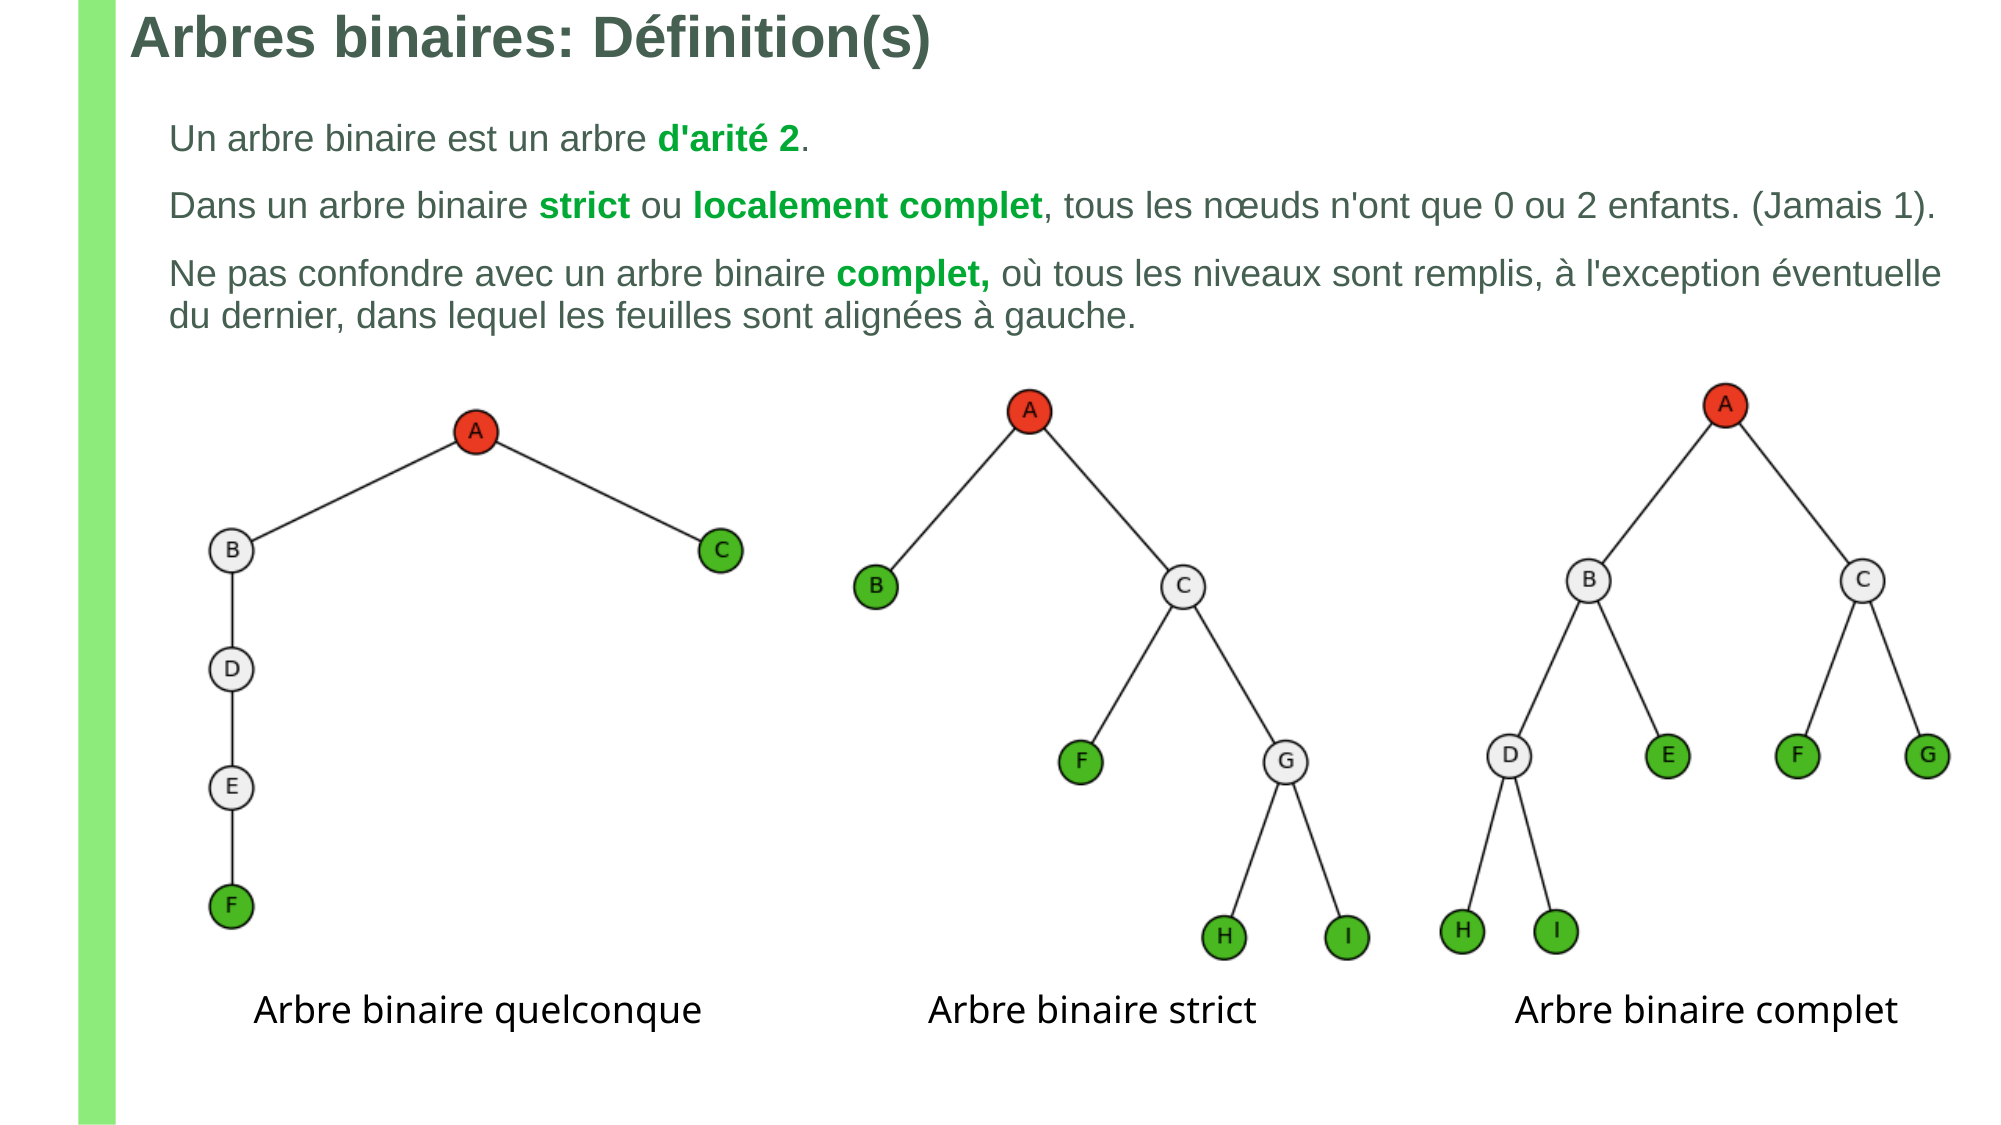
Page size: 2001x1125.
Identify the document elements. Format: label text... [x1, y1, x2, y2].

text_box Arbre binaire quelconque [212, 976, 745, 1112]
text_box Arbres binaires: Définition(s) [114, 0, 2000, 106]
picture [188, 401, 757, 952]
text_box Arbre binaire strict [826, 976, 1359, 1052]
picture [838, 377, 1380, 975]
picture [1429, 374, 1967, 969]
text_box Un arbre binaire est un arbre d'arité 2. Dans un arbre binaire strict ou localement complet, tous les nœuds n'ont que 0 ou 2 enfants. (Jamais 1). Ne pas confondre avec un arbre binaire complet, où tous les niveaux sont remplis, à l'exception éventuelle du dernier, dans lequel les feuilles sont alignées à gauche. [154, 110, 2000, 1111]
text_box Arbre binaire complet [1440, 976, 1973, 1052]
